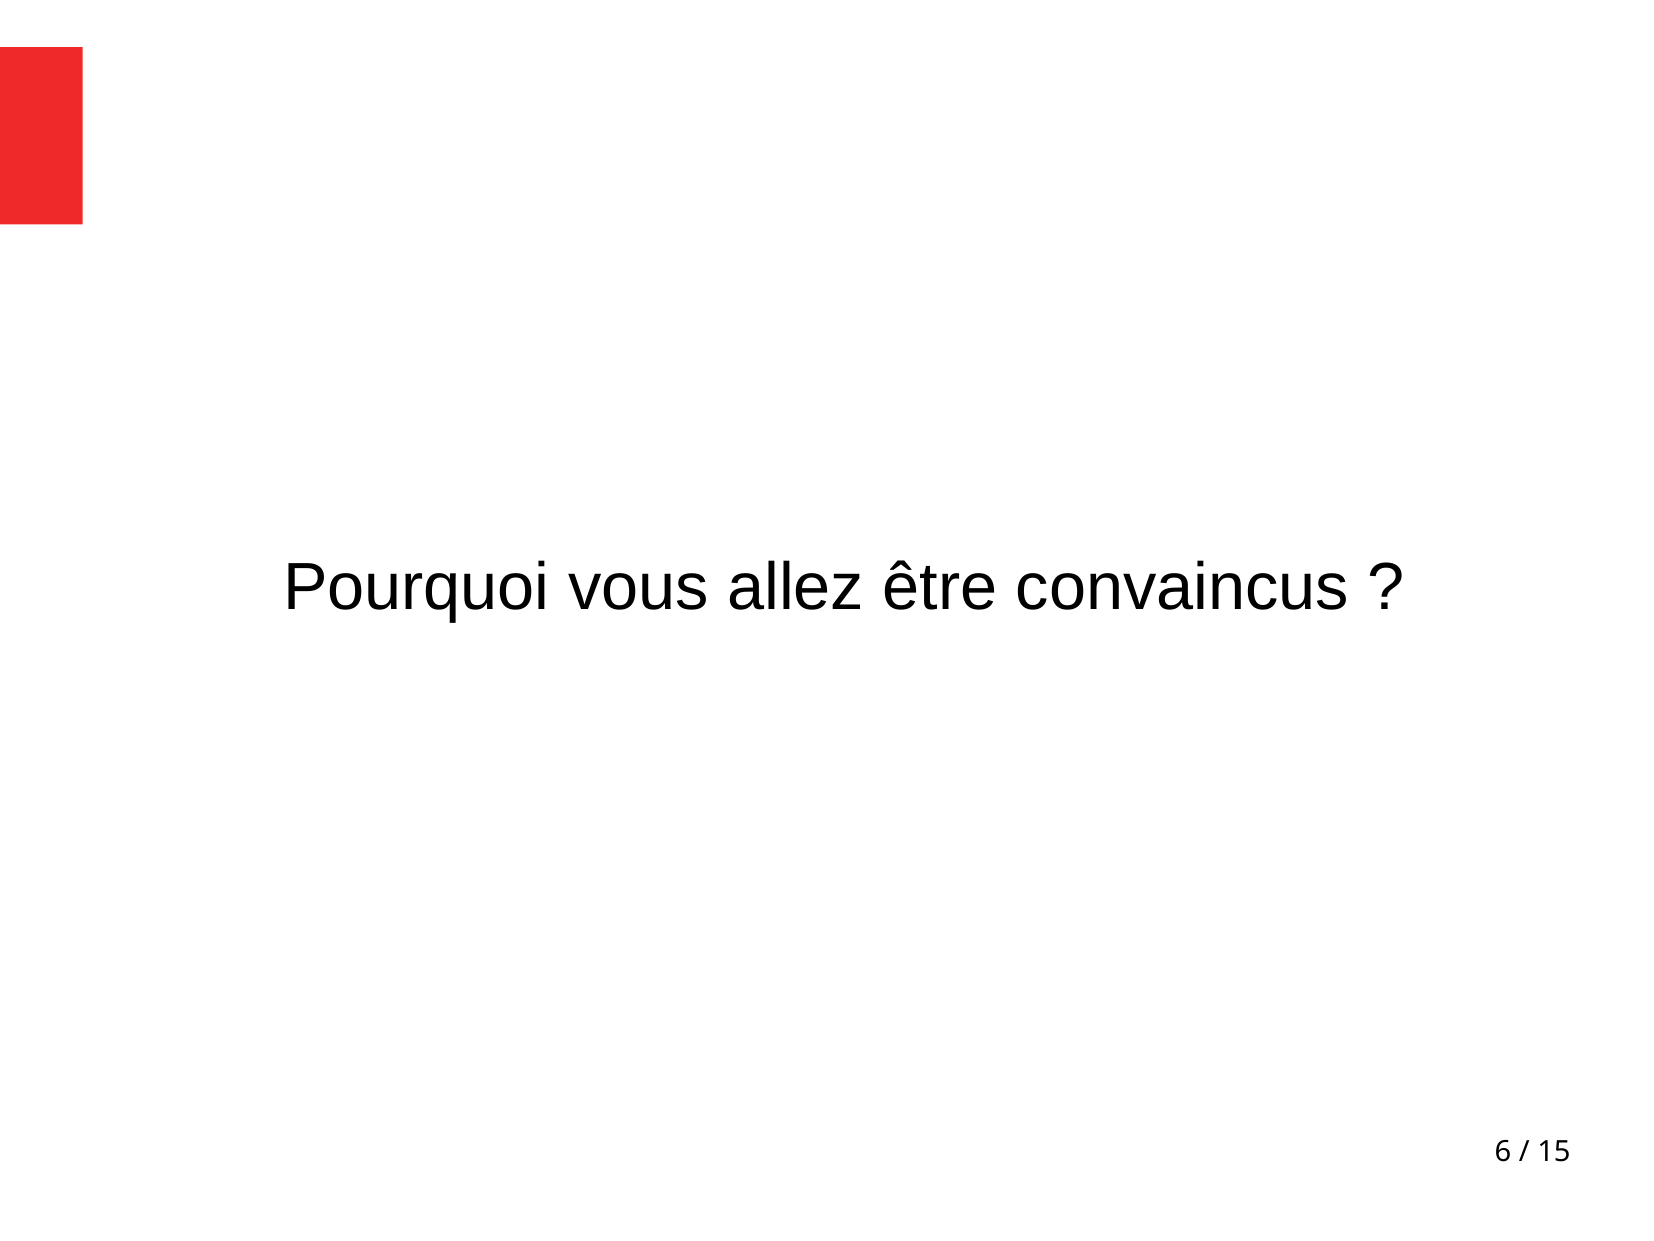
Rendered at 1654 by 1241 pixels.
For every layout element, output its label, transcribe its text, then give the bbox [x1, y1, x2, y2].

subtitle Pourquoi vous allez être convaincus ? [118, 106, 1571, 1067]
